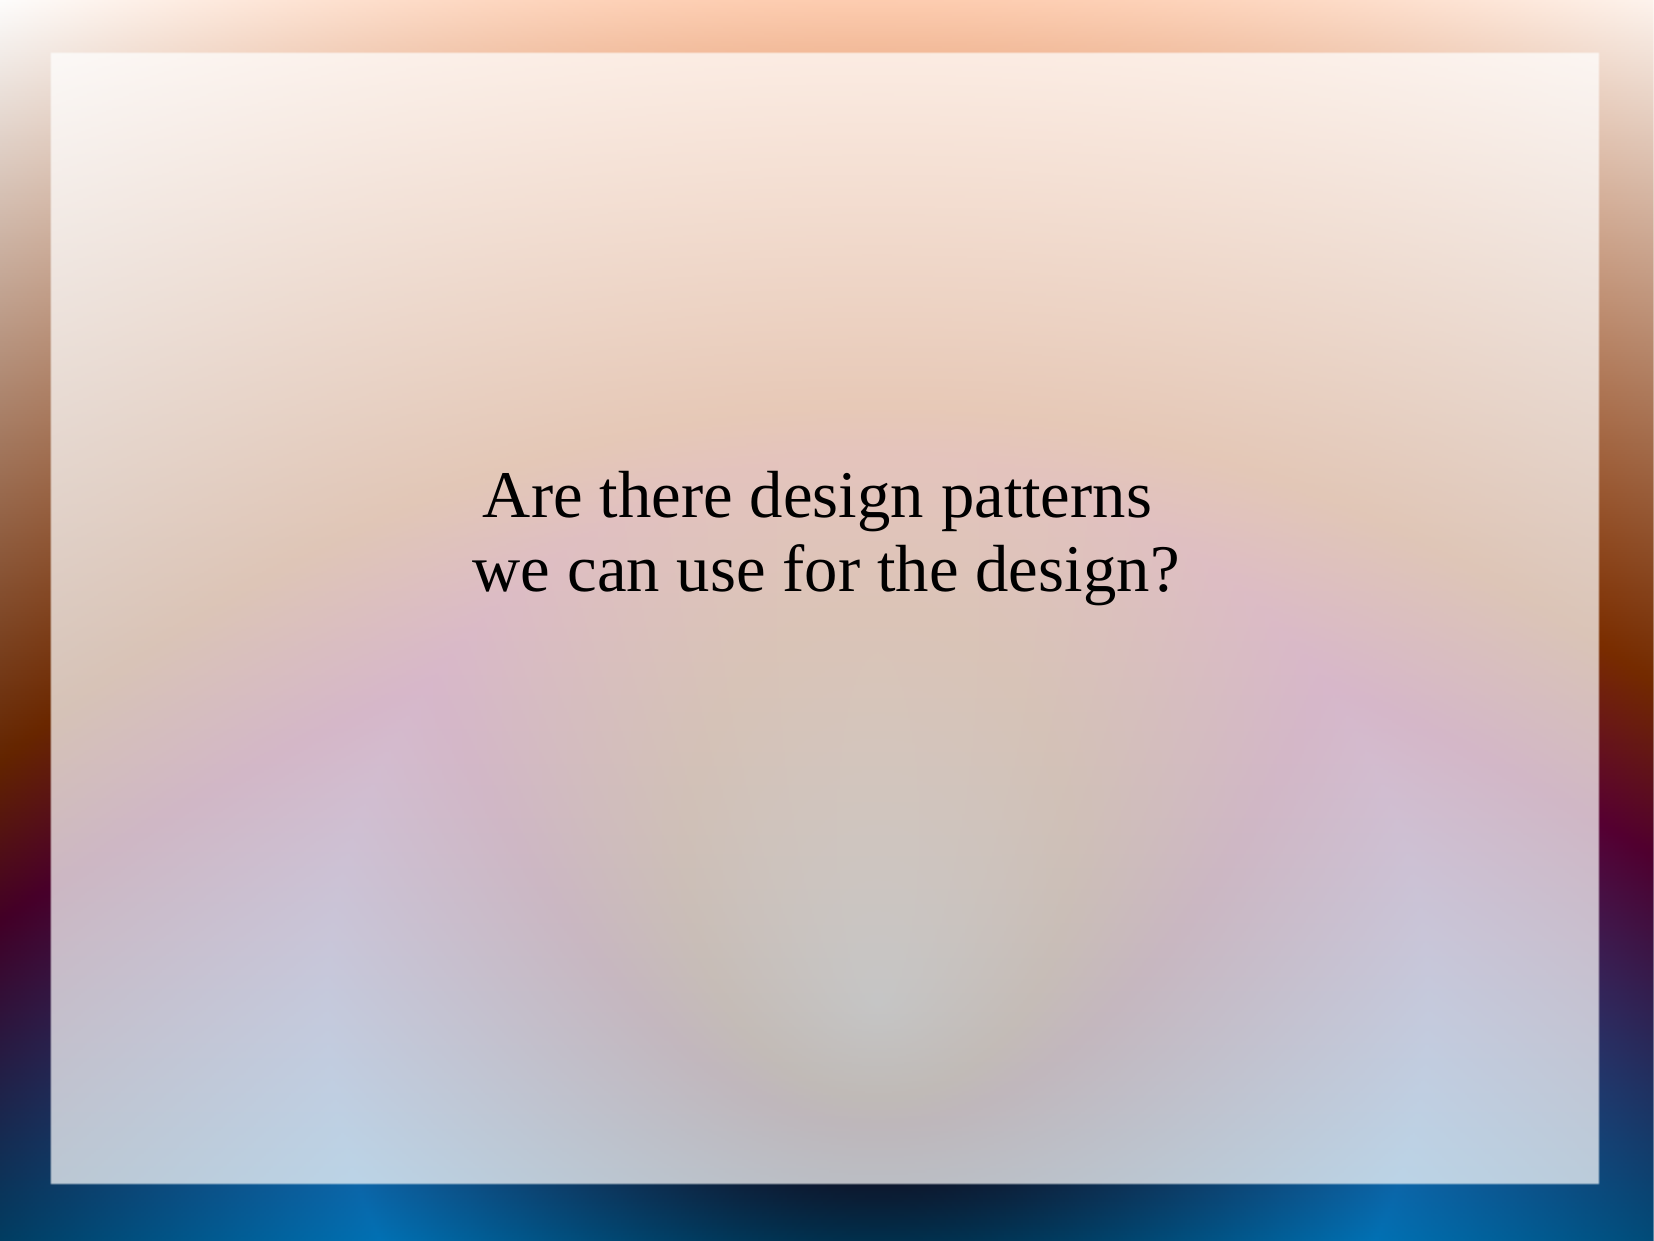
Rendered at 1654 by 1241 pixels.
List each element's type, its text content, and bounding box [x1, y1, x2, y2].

picture [0, 0, 1654, 1241]
subtitle Are there design patterns we can use for the design? [82, 55, 1571, 1010]
